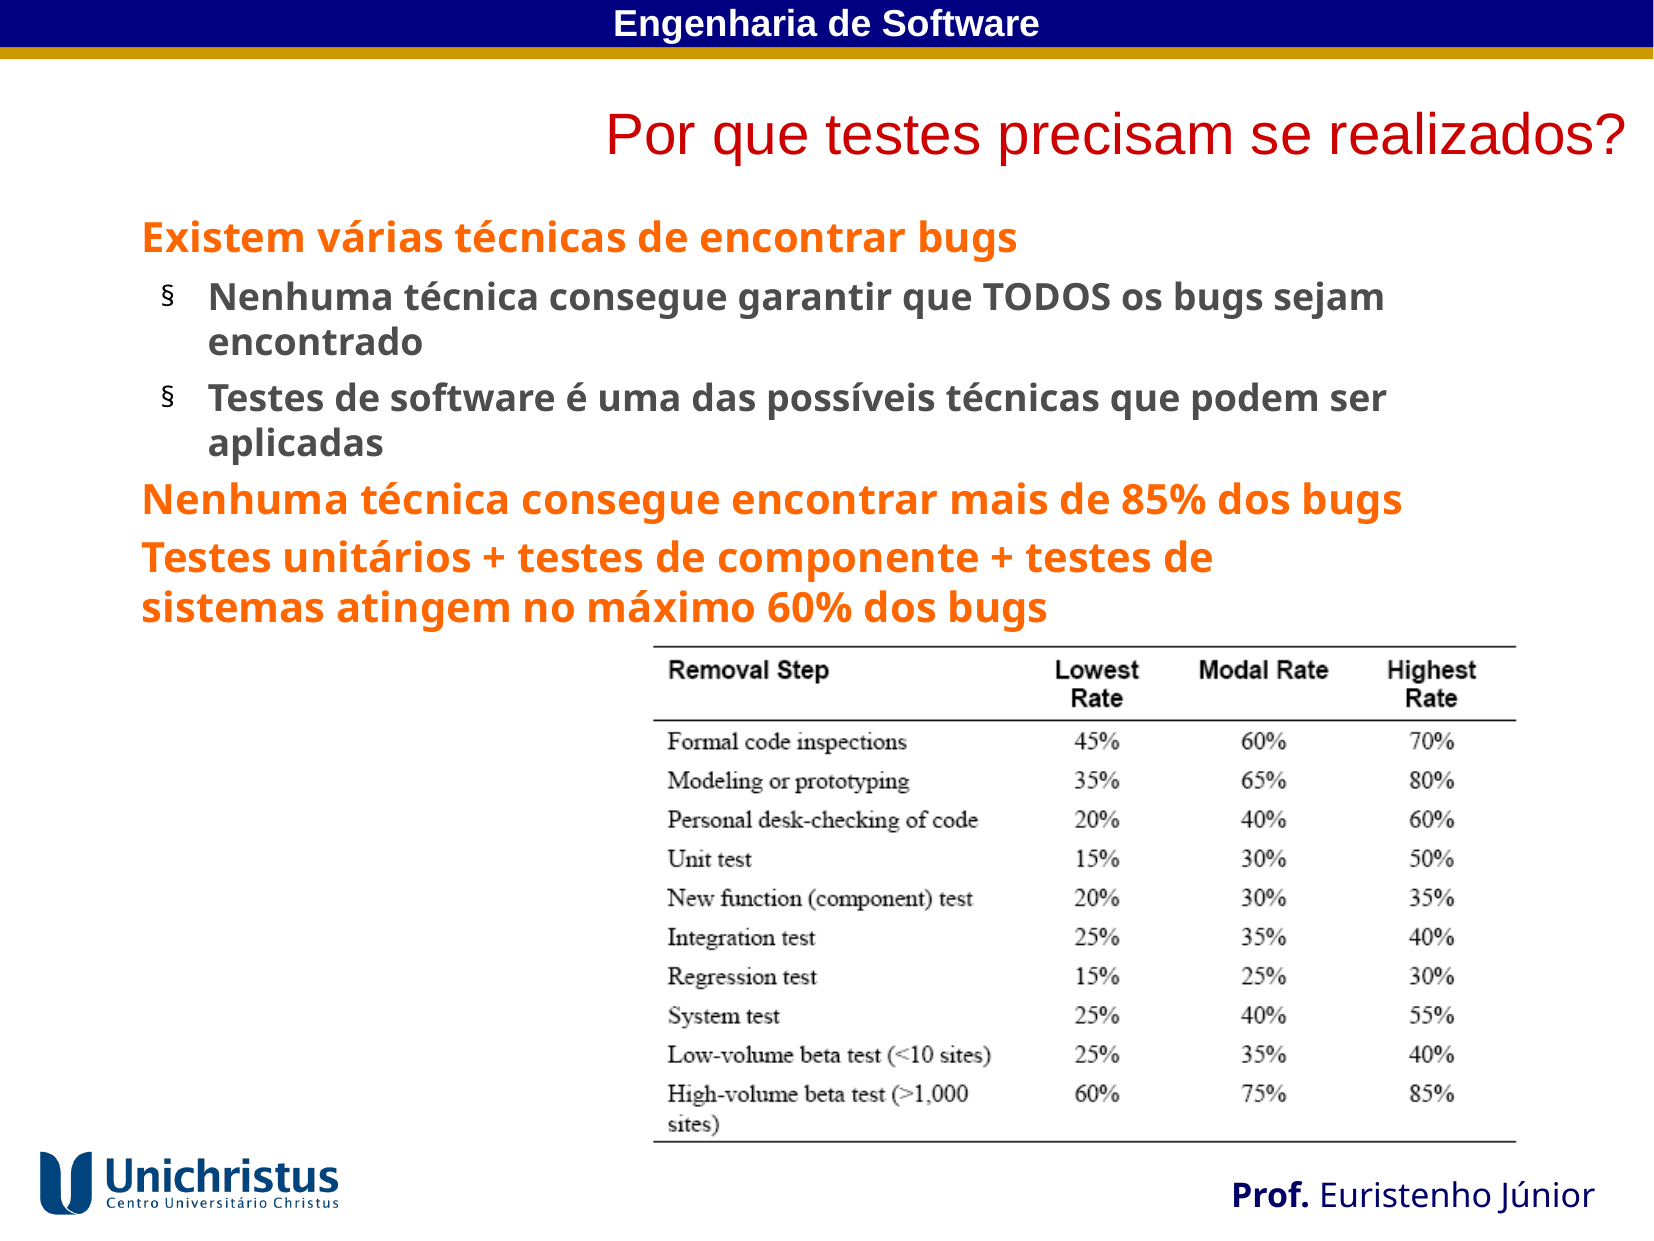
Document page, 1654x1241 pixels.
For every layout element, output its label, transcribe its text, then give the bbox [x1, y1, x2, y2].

text_box Por que testes precisam se realizados? [590, 94, 1644, 201]
picture [652, 640, 1518, 1146]
text_box Existem várias técnicas de encontrar bugs Nenhuma técnica consegue garantir que TODOS os bugs sejam encontrado Testes de software é uma das possíveis técnicas que podem ser aplicadas Nenhuma técnica consegue encontrar mais de 85% dos bugs Testes unitários + testes de componente + testes de sistemas atingem no máximo 60% dos bugs [70, 203, 1421, 638]
text_box Prof. Euristenho Júnior [1216, 1163, 1654, 1224]
picture [35, 1148, 343, 1217]
text_box Engenharia de Software [0, 0, 1654, 48]
text_box [0, 48, 1654, 60]
